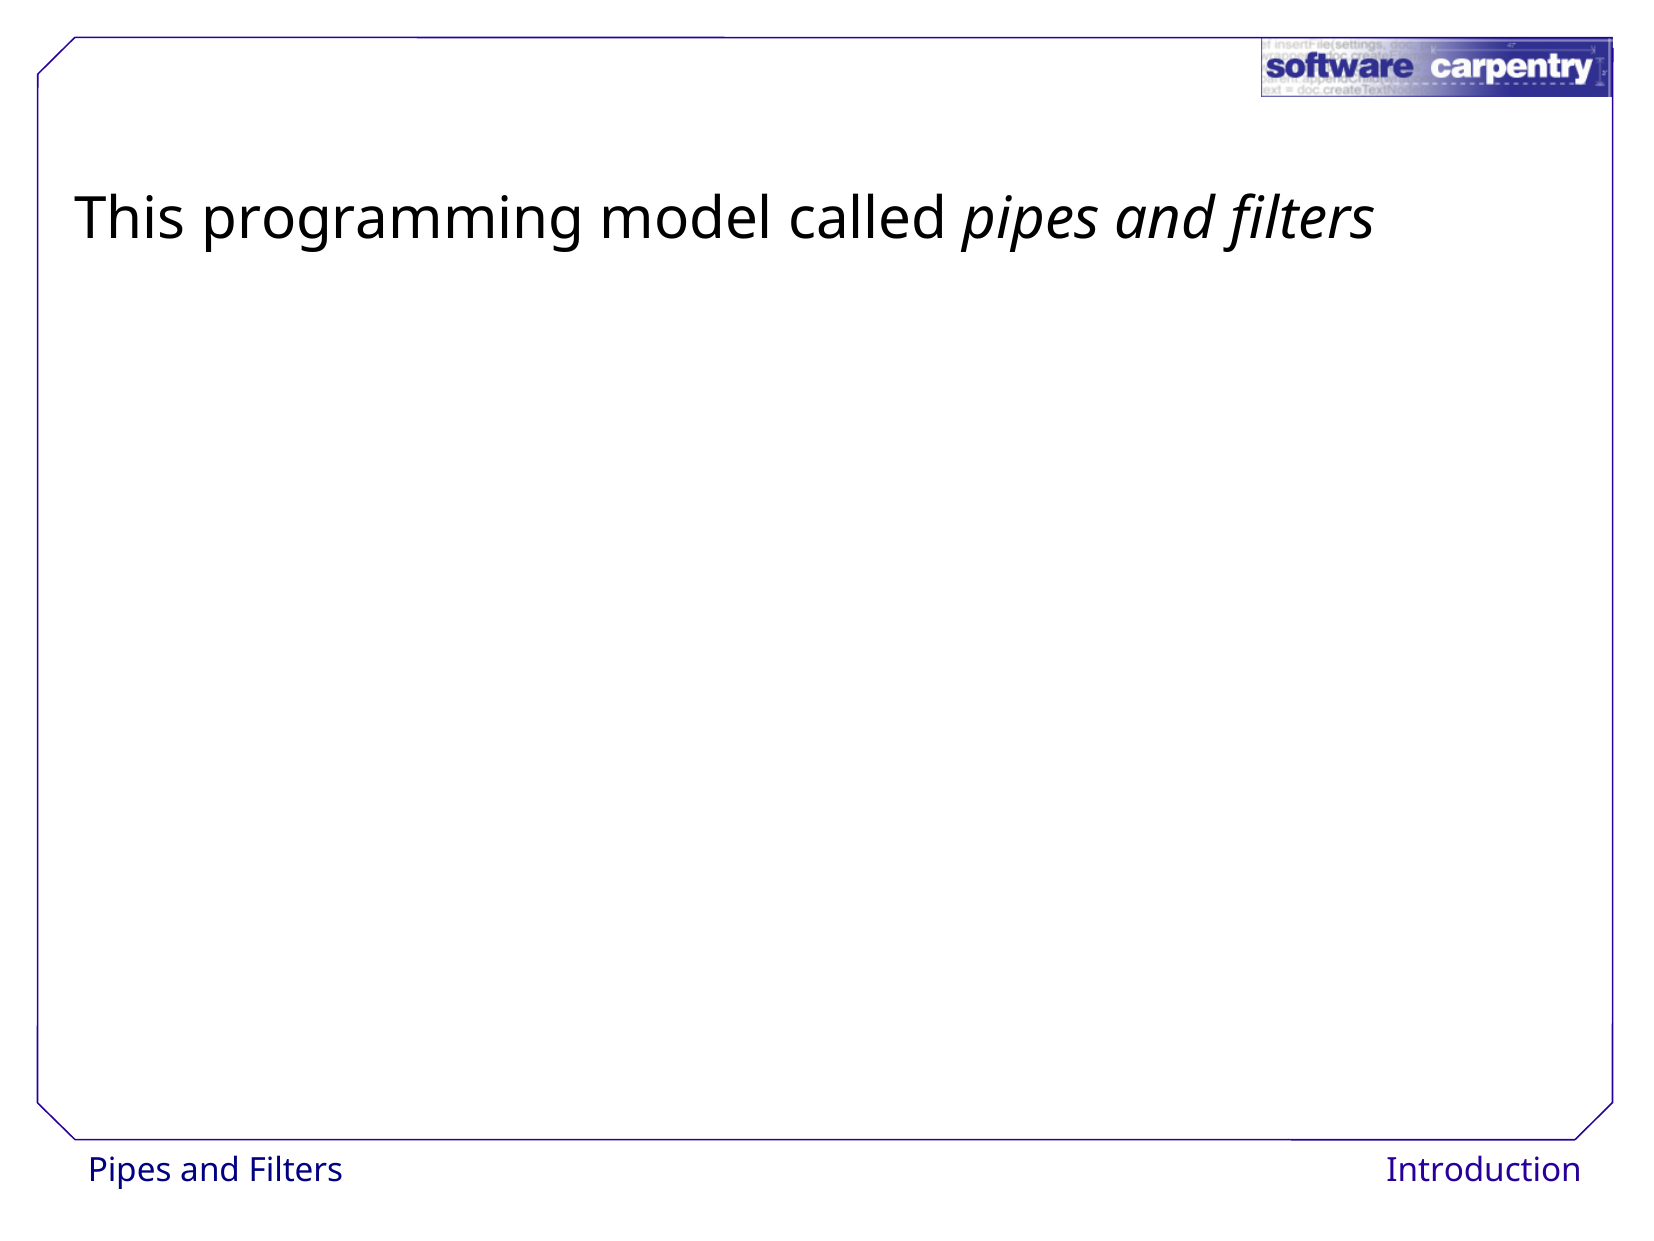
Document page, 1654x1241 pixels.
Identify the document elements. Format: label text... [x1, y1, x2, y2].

text_box This programming model called pipes and filters [59, 138, 1541, 259]
picture [1261, 39, 1613, 97]
